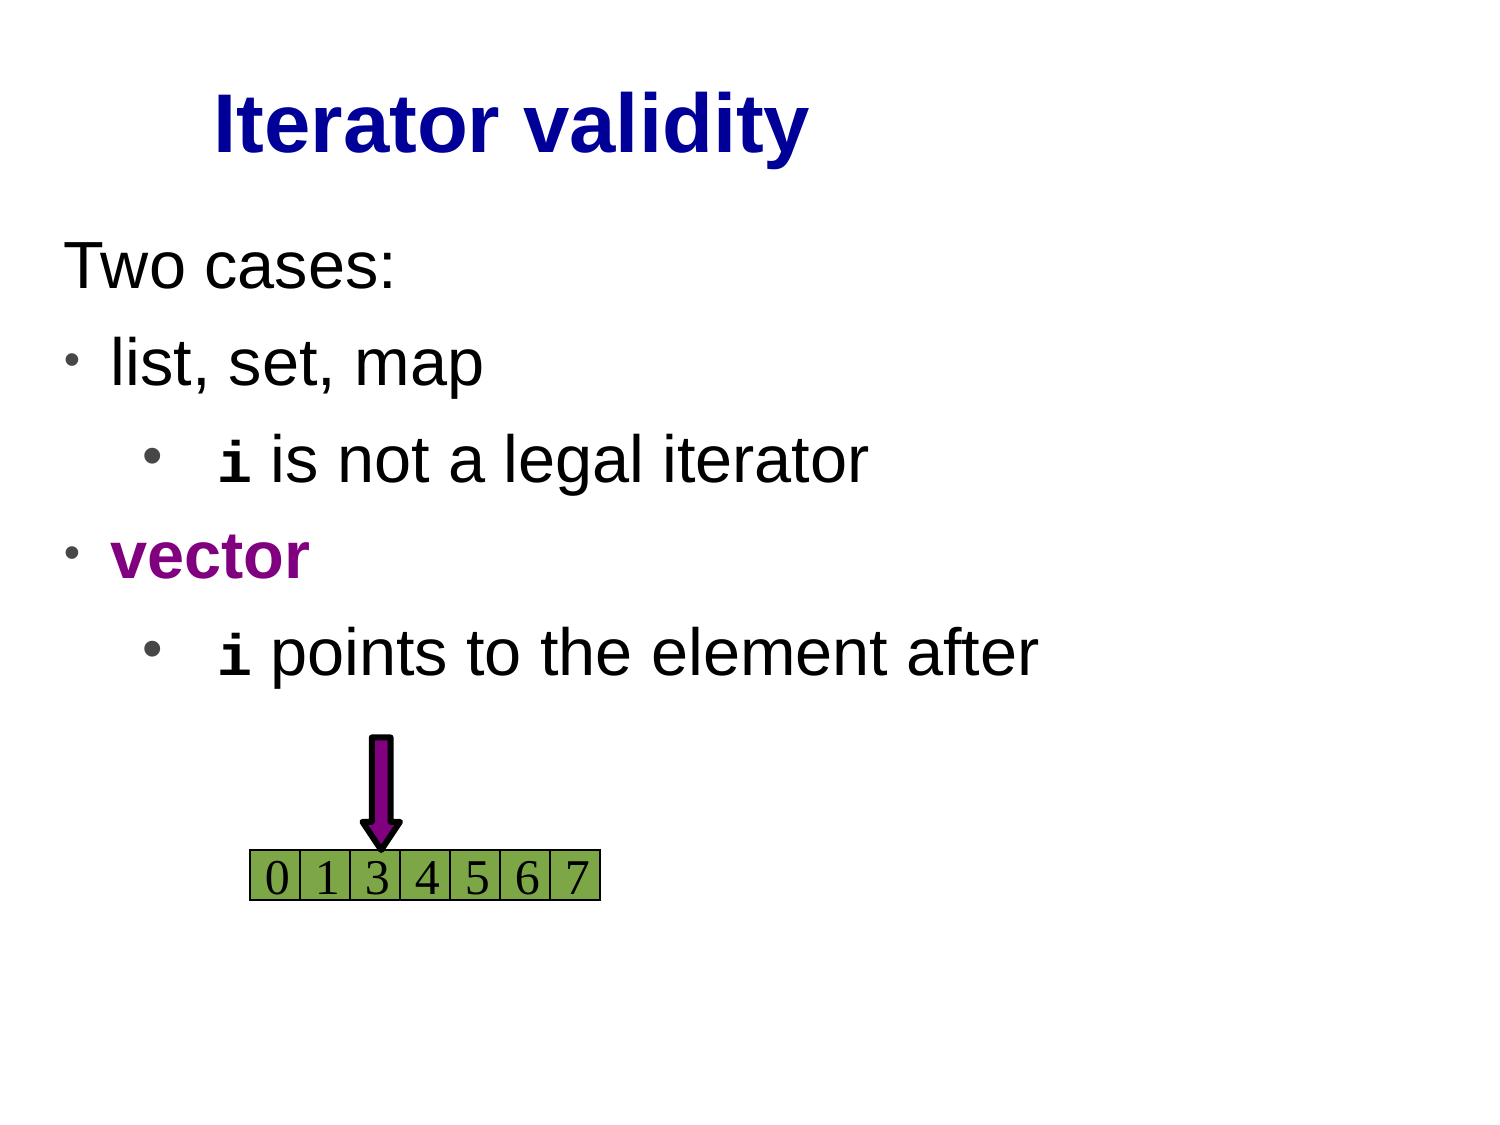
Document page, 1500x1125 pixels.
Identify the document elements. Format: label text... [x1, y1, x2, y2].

text_box 6 [500, 849, 549, 901]
text_box 3 [350, 849, 399, 901]
text_box 1 [299, 849, 350, 901]
text_box 0 [249, 849, 299, 901]
text_box [362, 737, 400, 850]
text_box 5 [450, 849, 500, 901]
text_box 4 [399, 849, 450, 901]
title Iterator validity [198, 17, 1468, 220]
text_box 7 [549, 849, 600, 901]
list Two cases: list, set, map i is not a legal iterator vector i points to the element after [49, 215, 1065, 890]
